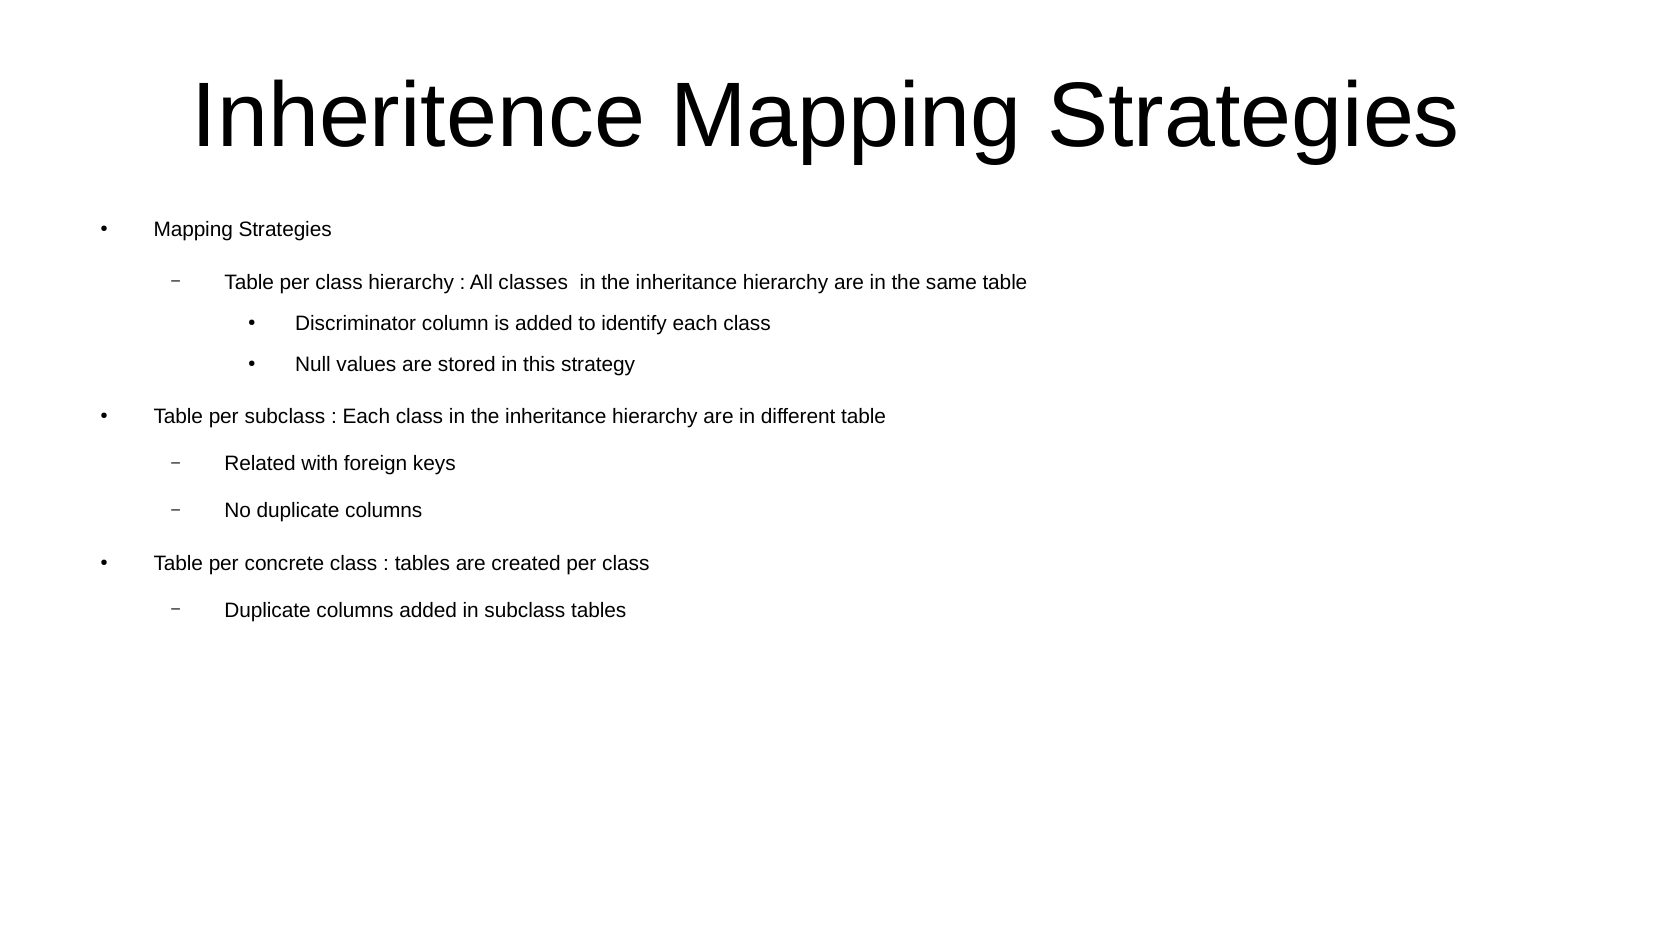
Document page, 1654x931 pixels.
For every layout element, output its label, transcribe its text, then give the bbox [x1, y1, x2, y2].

list Mapping Strategies Table per class hierarchy : All classes in the inheritance hierarchy are in the same table Discriminator column is added to identify each class Null values are stored in this strategy Table per subclass : Each class in the inheritance hierarchy are in different table Related with foreign keys No duplicate columns Table per concrete class : tables are created per class Duplicate columns added in subclass tables [82, 217, 1636, 916]
title Inheritence Mapping Strategies [82, 37, 1571, 193]
